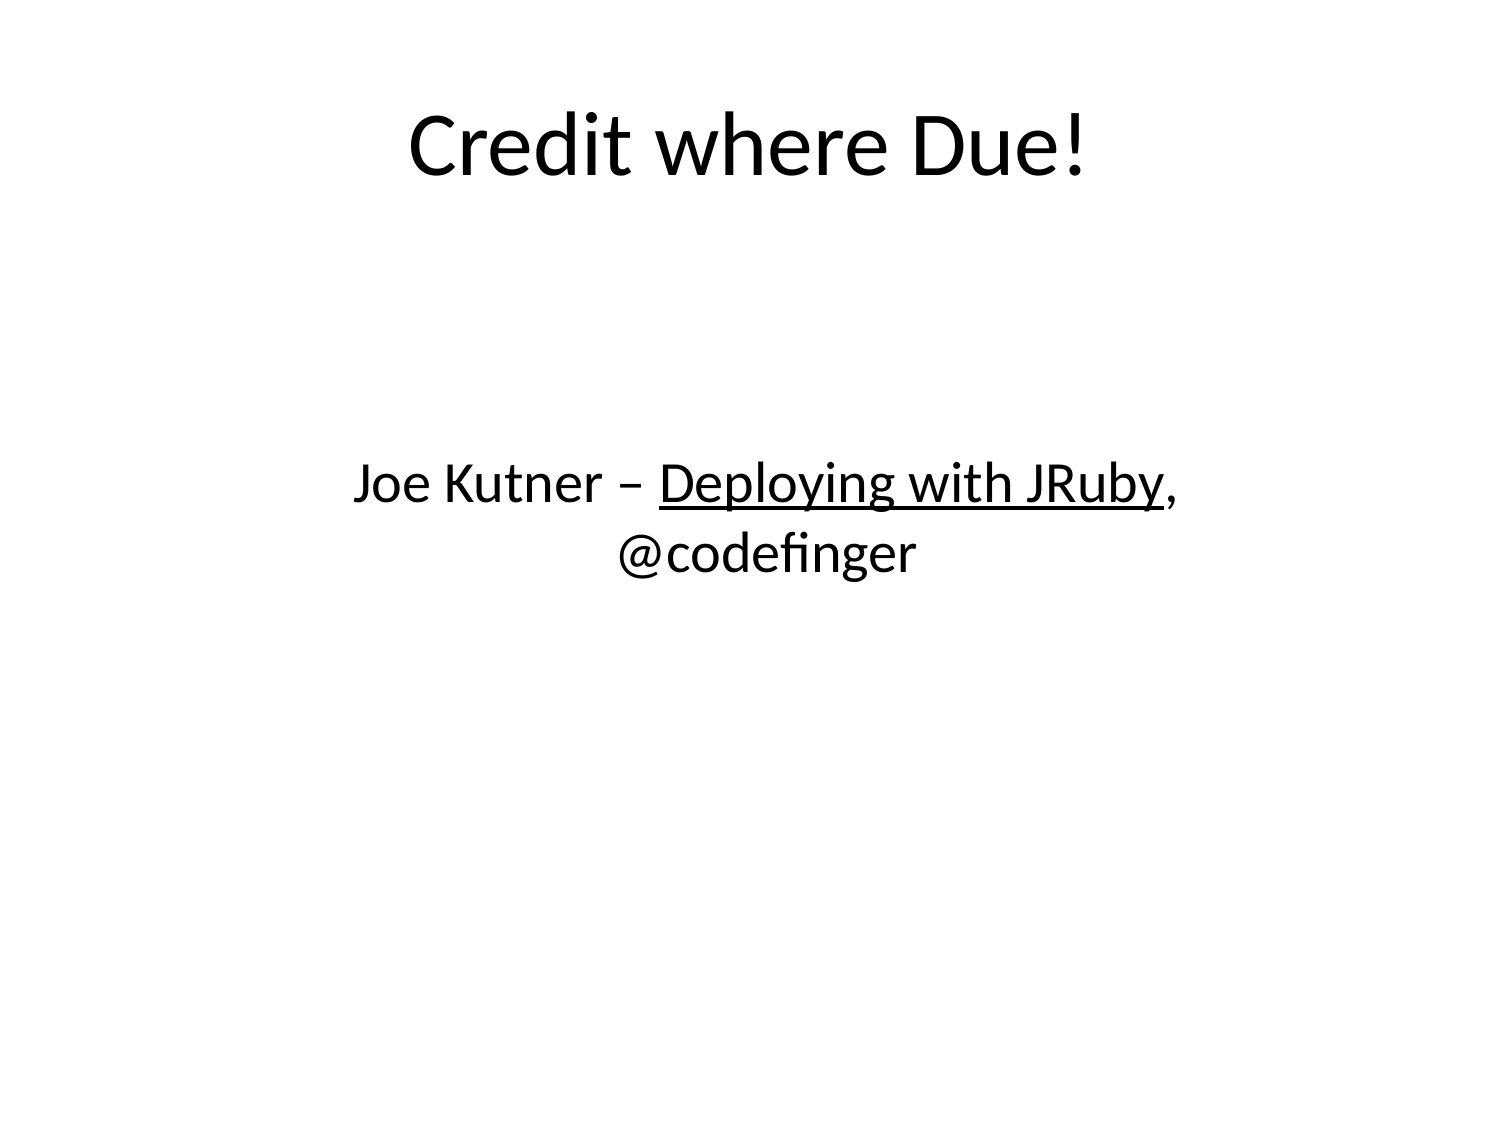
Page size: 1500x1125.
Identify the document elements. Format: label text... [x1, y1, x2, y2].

title Credit where Due! [75, 45, 1425, 233]
text_box Joe Kutner – Deploying with JRuby, @codefinger [237, 436, 1295, 592]
